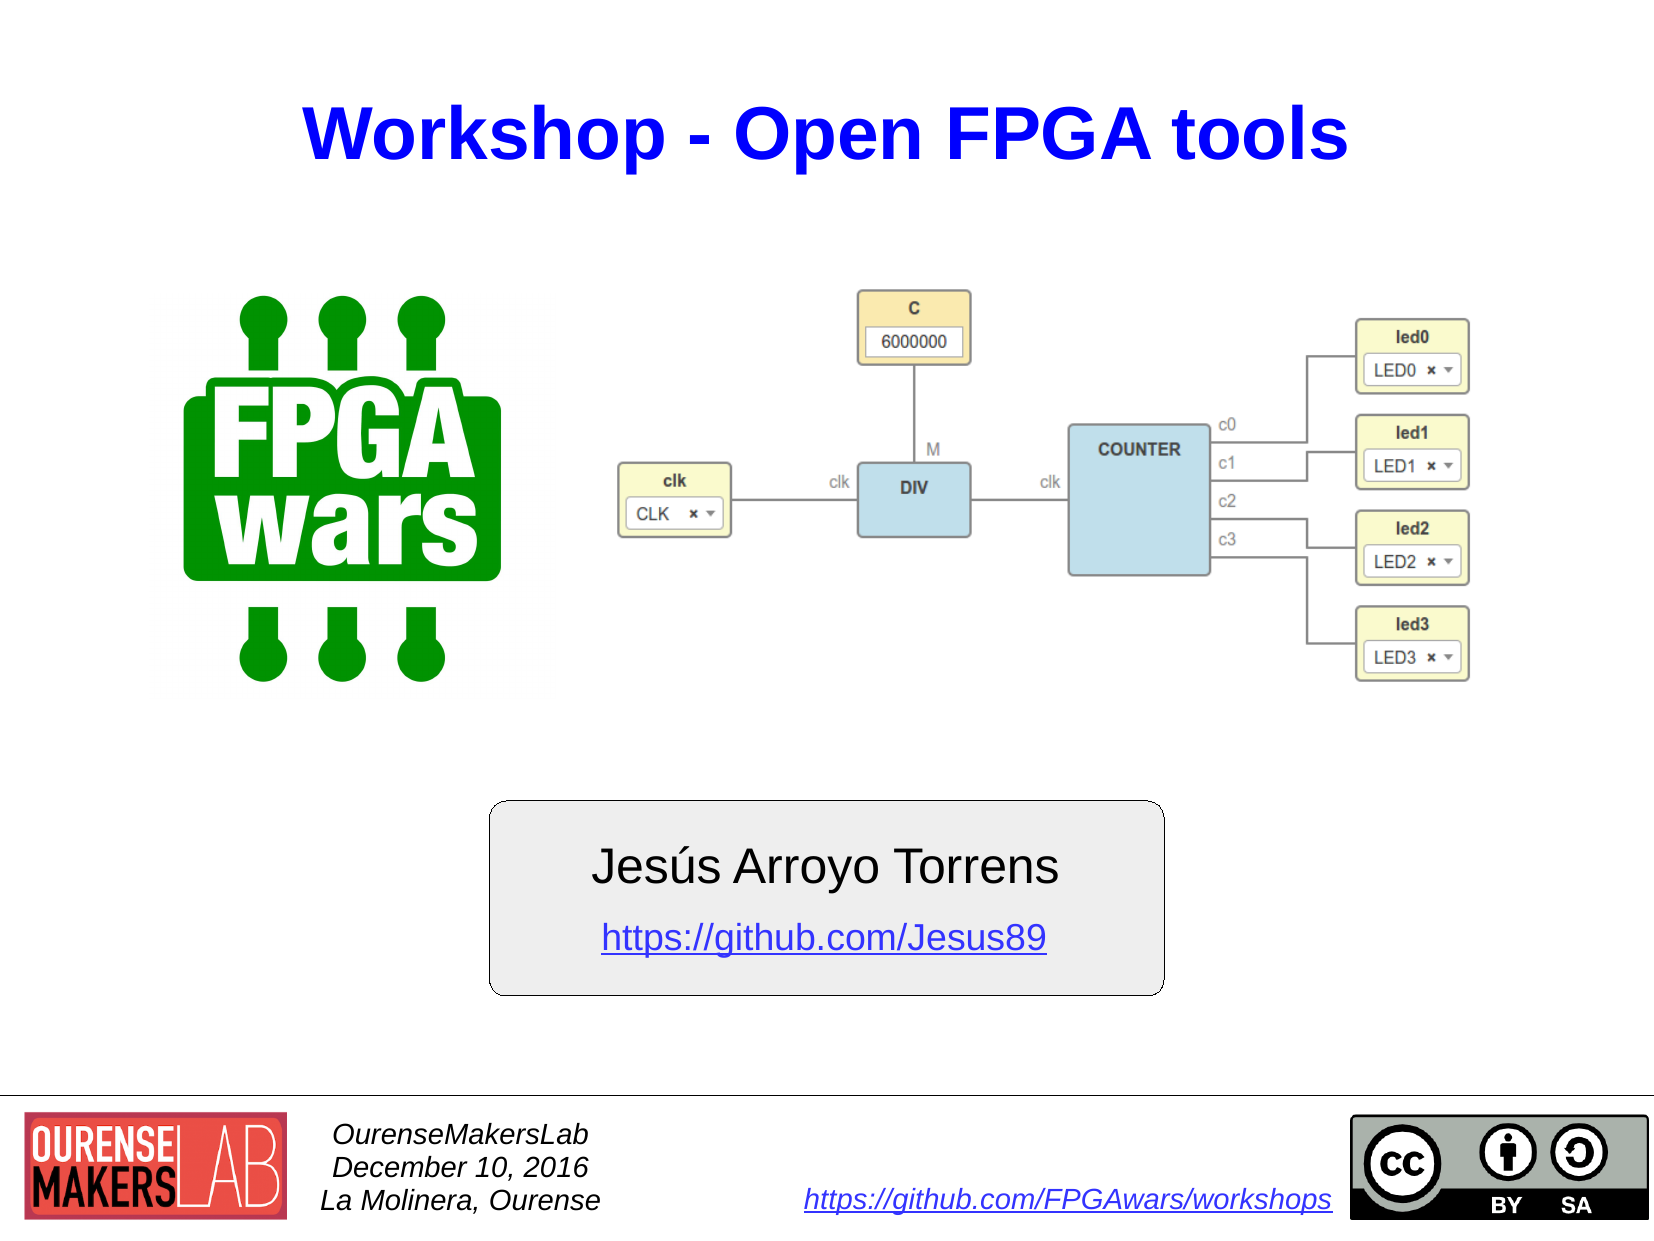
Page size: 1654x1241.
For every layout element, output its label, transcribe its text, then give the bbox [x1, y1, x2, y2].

picture [149, 293, 556, 699]
picture [585, 255, 1531, 750]
text_box [489, 800, 1165, 996]
text_box OurenseMakersLab December 10, 2016 La Molinera, Ourense [287, 1110, 671, 1225]
text_box https://github.com/Jesus89 [586, 909, 1067, 970]
picture [24, 1094, 287, 1237]
text_box https://github.com/FPGAwars/workshops [789, 1175, 1360, 1224]
title Workshop - Open FPGA tools [82, 30, 1571, 238]
text_box Jesús Arroyo Torrens [576, 830, 1078, 906]
picture [1350, 1103, 1649, 1231]
